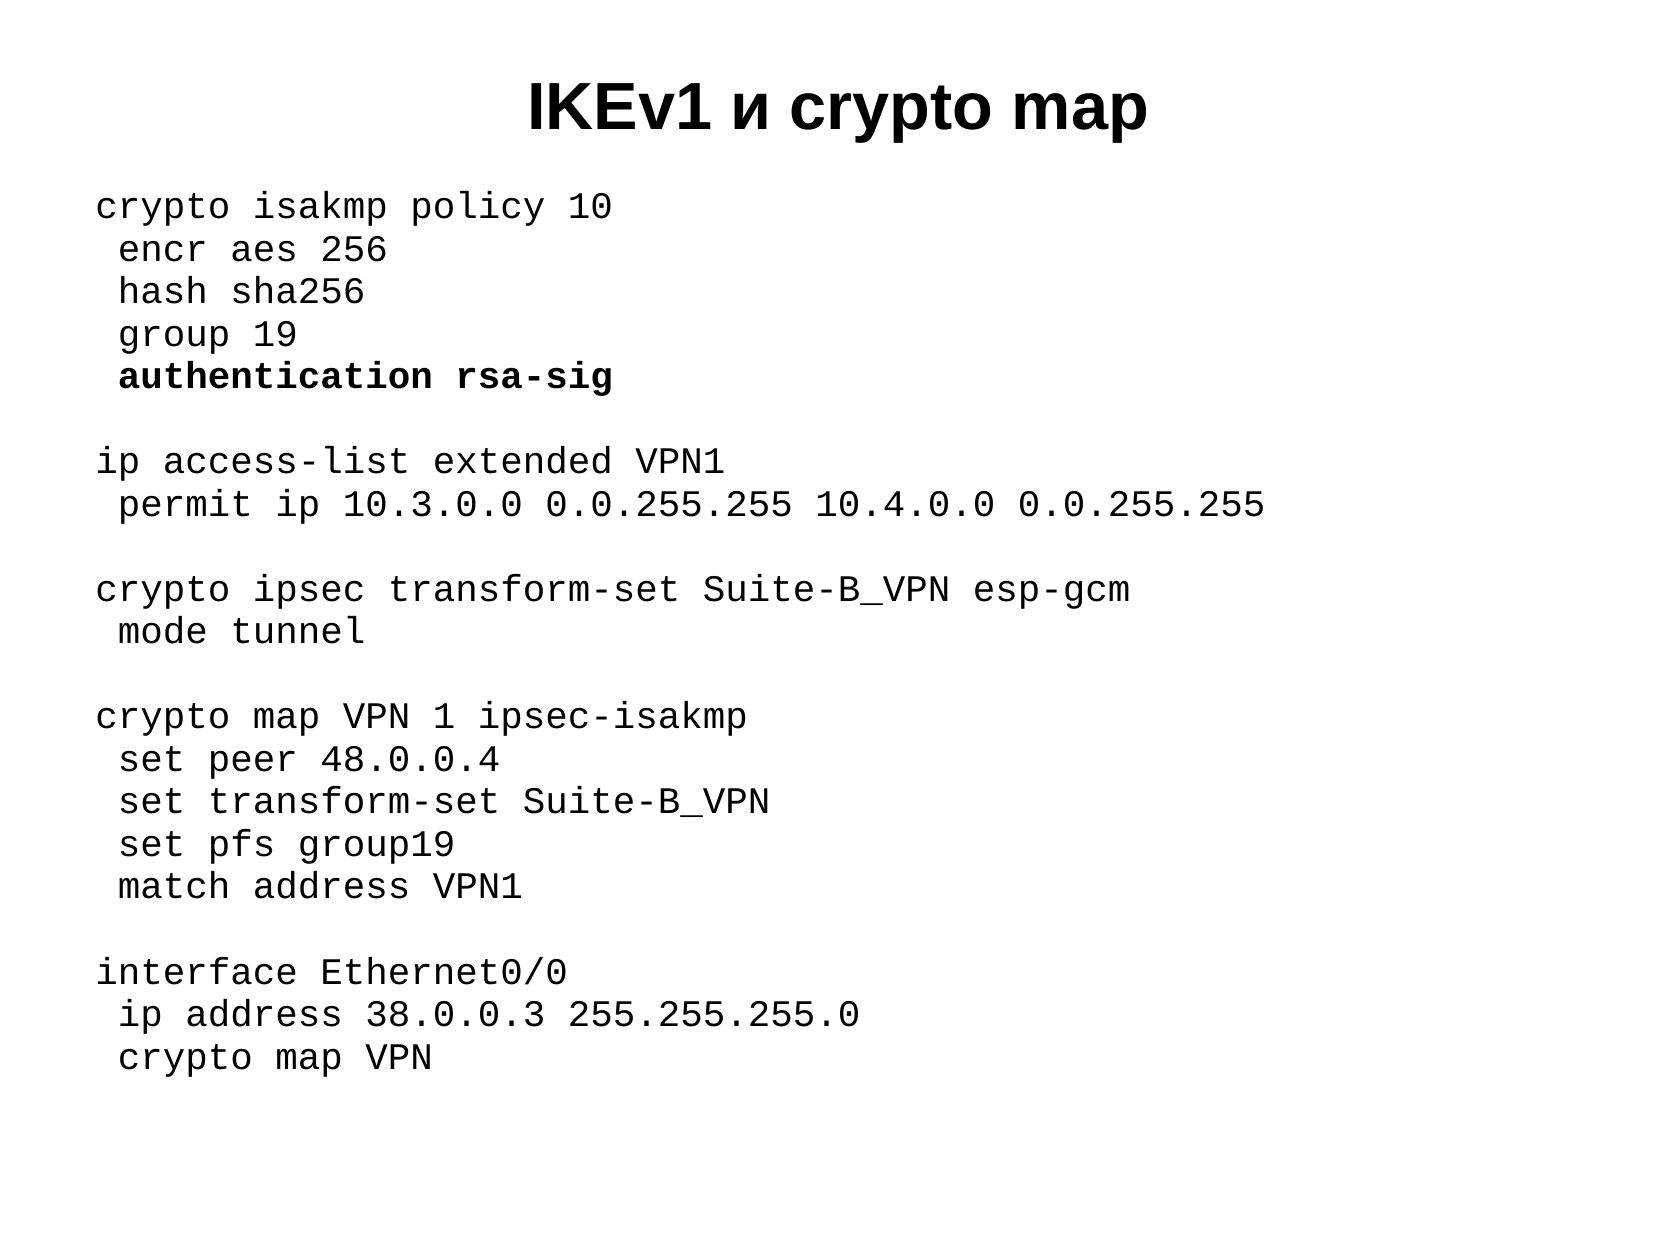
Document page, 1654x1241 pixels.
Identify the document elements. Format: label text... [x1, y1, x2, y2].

list crypto isakmp policy 10 encr aes 256 hash sha256 group 19 authentication rsa-sig ip access-list extended VPN1 permit ip 10.3.0.0 0.0.255.255 10.4.0.0 0.0.255.255 crypto ipsec transform-set Suite-B_VPN esp-gcm mode tunnel crypto map VPN 1 ipsec-isakmp set peer 48.0.0.4 set transform-set Suite-B_VPN set pfs group19 match address VPN1 interface Ethernet0/0 ip address 38.0.0.3 255.255.255.0 crypto map VPN [95, 187, 1538, 1208]
text_box IKEv1 и crypto map [64, 37, 1613, 151]
